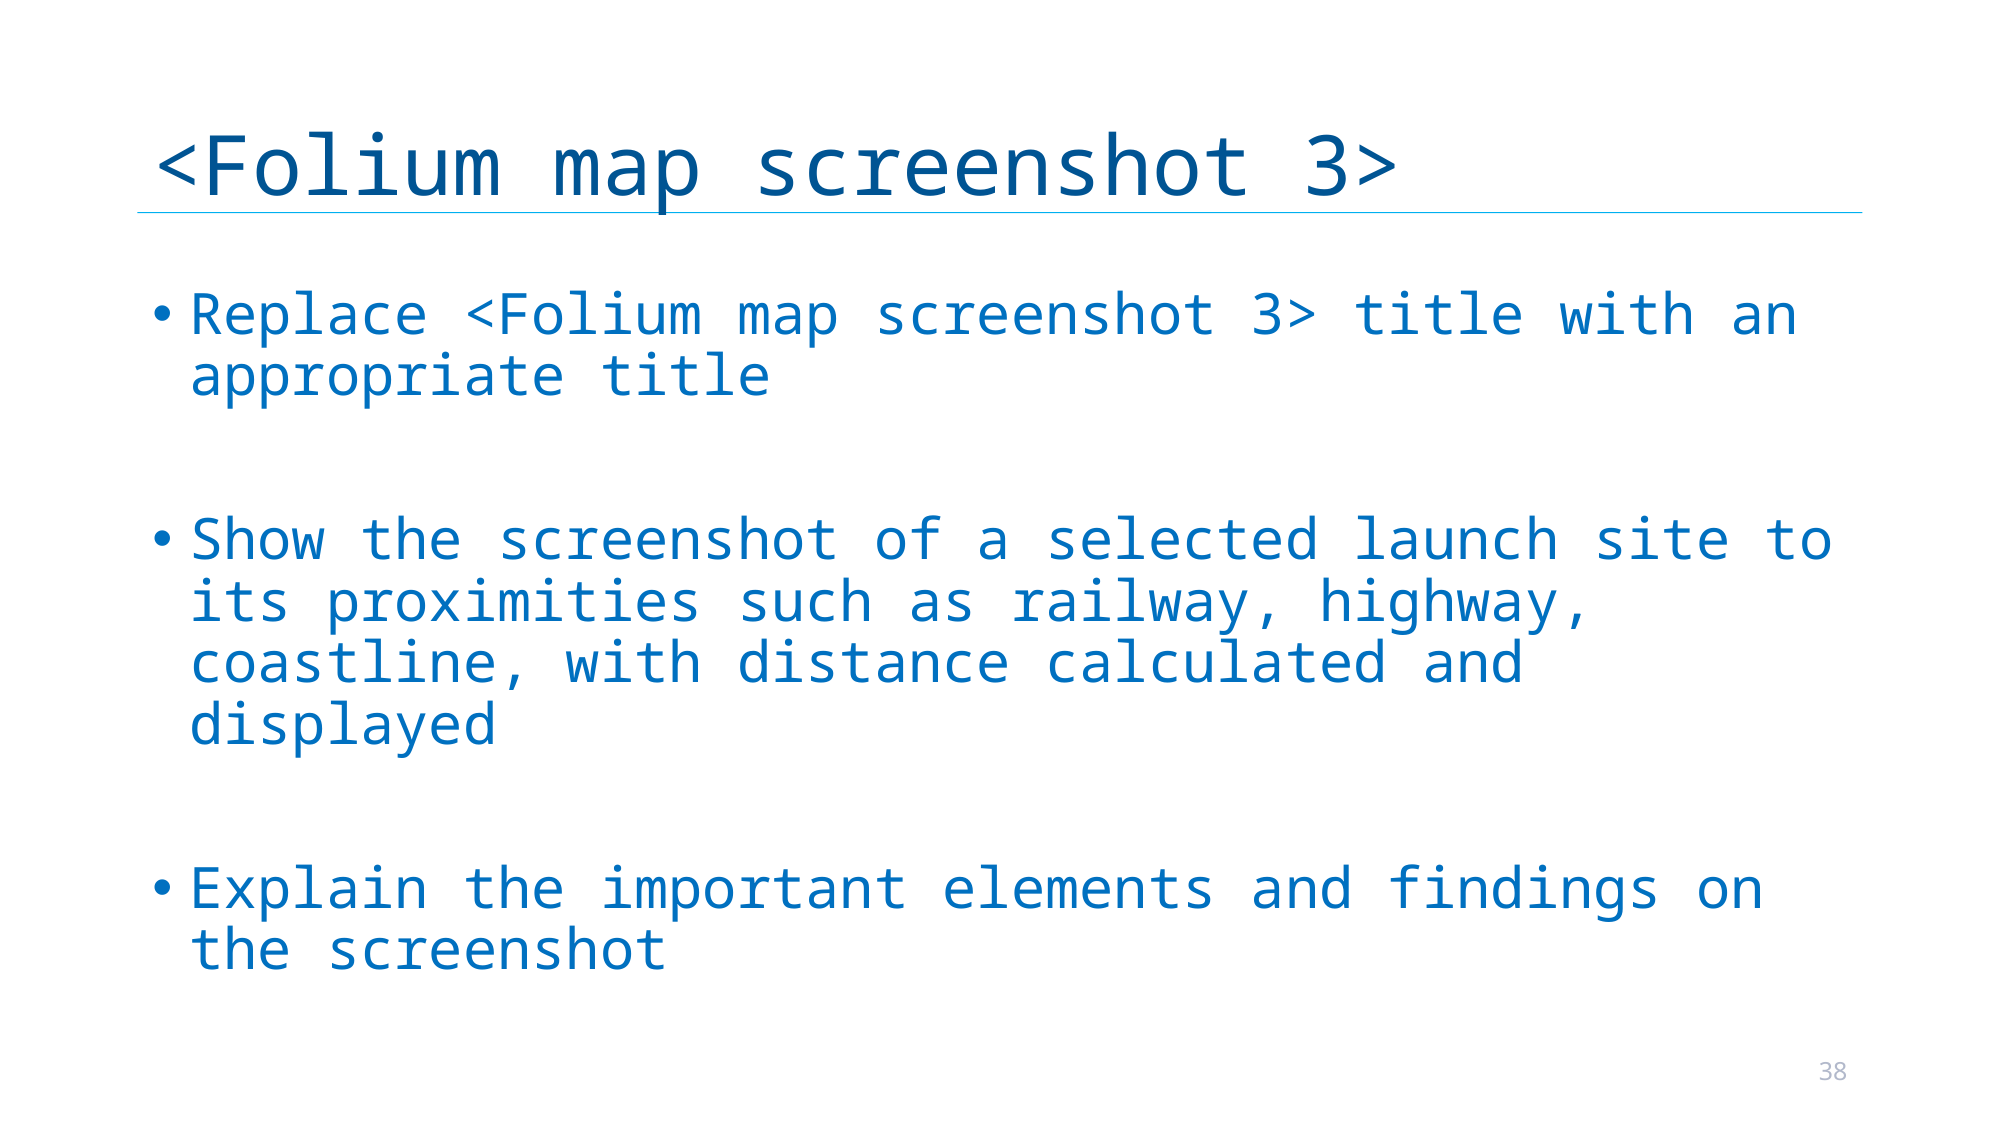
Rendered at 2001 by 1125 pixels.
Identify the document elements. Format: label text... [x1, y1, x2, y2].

title <Folium map screenshot 3> [137, 59, 1863, 277]
slide_number 36 [1412, 1042, 1863, 1103]
list Replace <Folium map screenshot 3> title with an appropriate title Show the screenshot of a selected launch site to its proximities such as railway, highway, coastline, with distance calculated and displayed Explain the important elements and findings on the screenshot [137, 277, 1863, 992]
